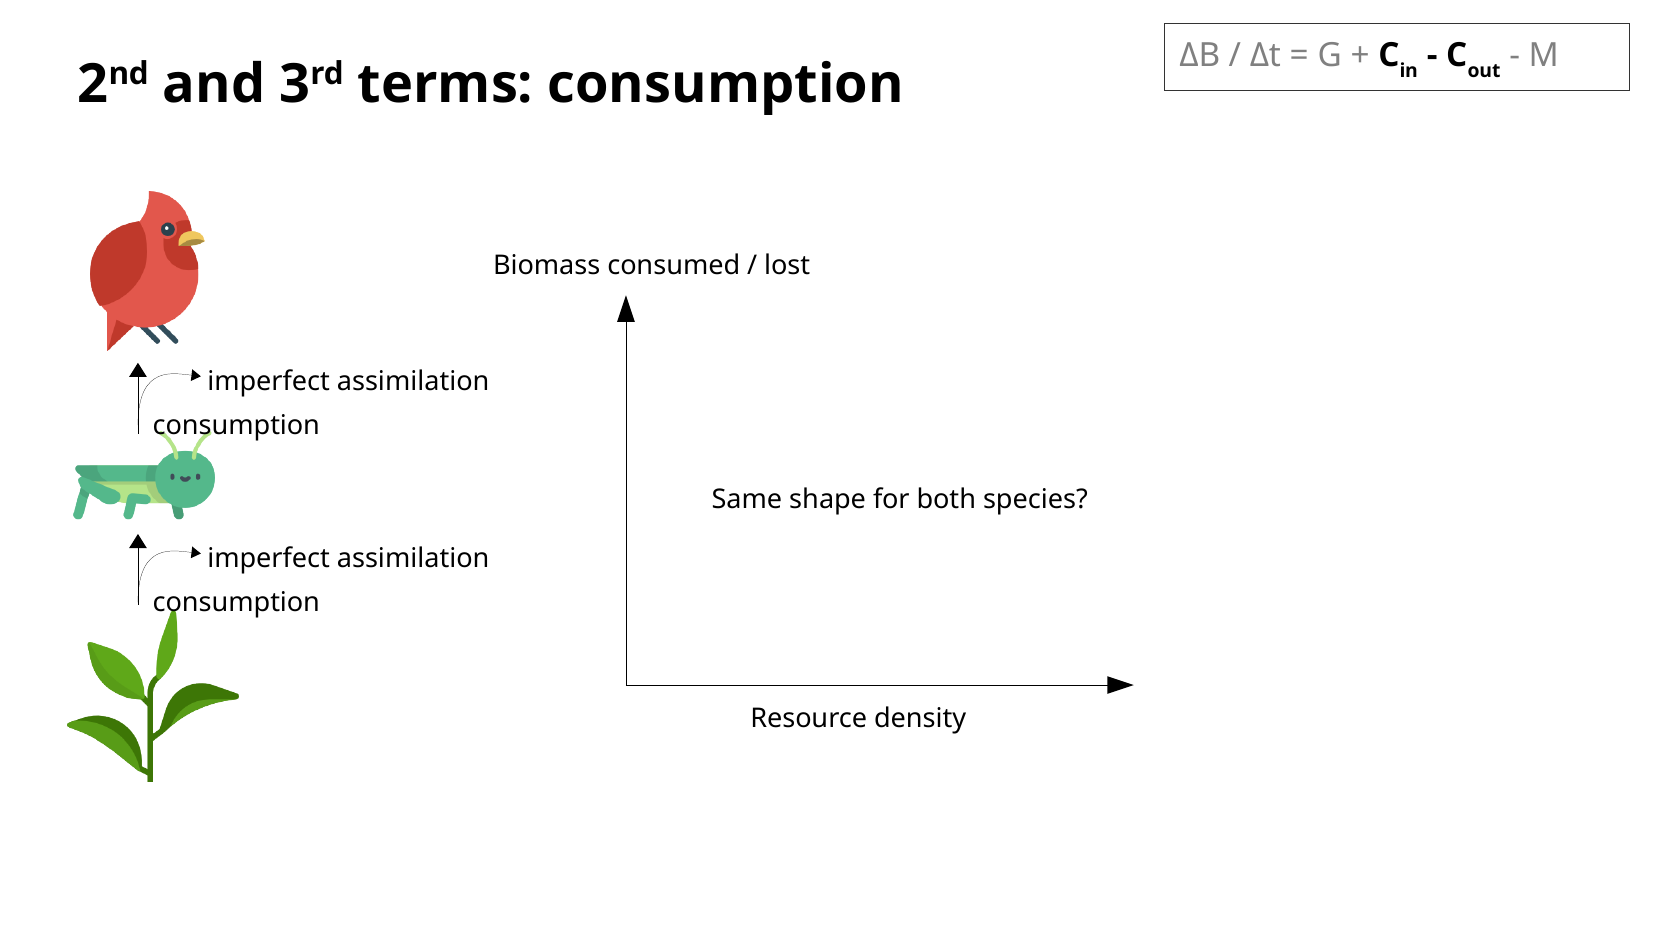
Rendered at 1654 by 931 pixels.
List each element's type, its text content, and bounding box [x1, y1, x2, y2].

text_box imperfect assimilation [192, 531, 471, 589]
text_box Resource density [735, 690, 958, 748]
picture [73, 404, 215, 546]
text_box ΔB / Δt = G + Cin - Cout - M [1164, 23, 1630, 87]
text_box imperfect assimilation [192, 354, 471, 411]
text_box consumption [138, 575, 348, 632]
text_box consumption [138, 398, 348, 455]
text_box Same shape for both species? [696, 472, 1067, 530]
text_box 2nd and 3rd terms: consumption [62, 36, 961, 123]
picture [67, 610, 239, 782]
text_box Biomass consumed / lost [478, 238, 800, 296]
picture [67, 191, 227, 351]
